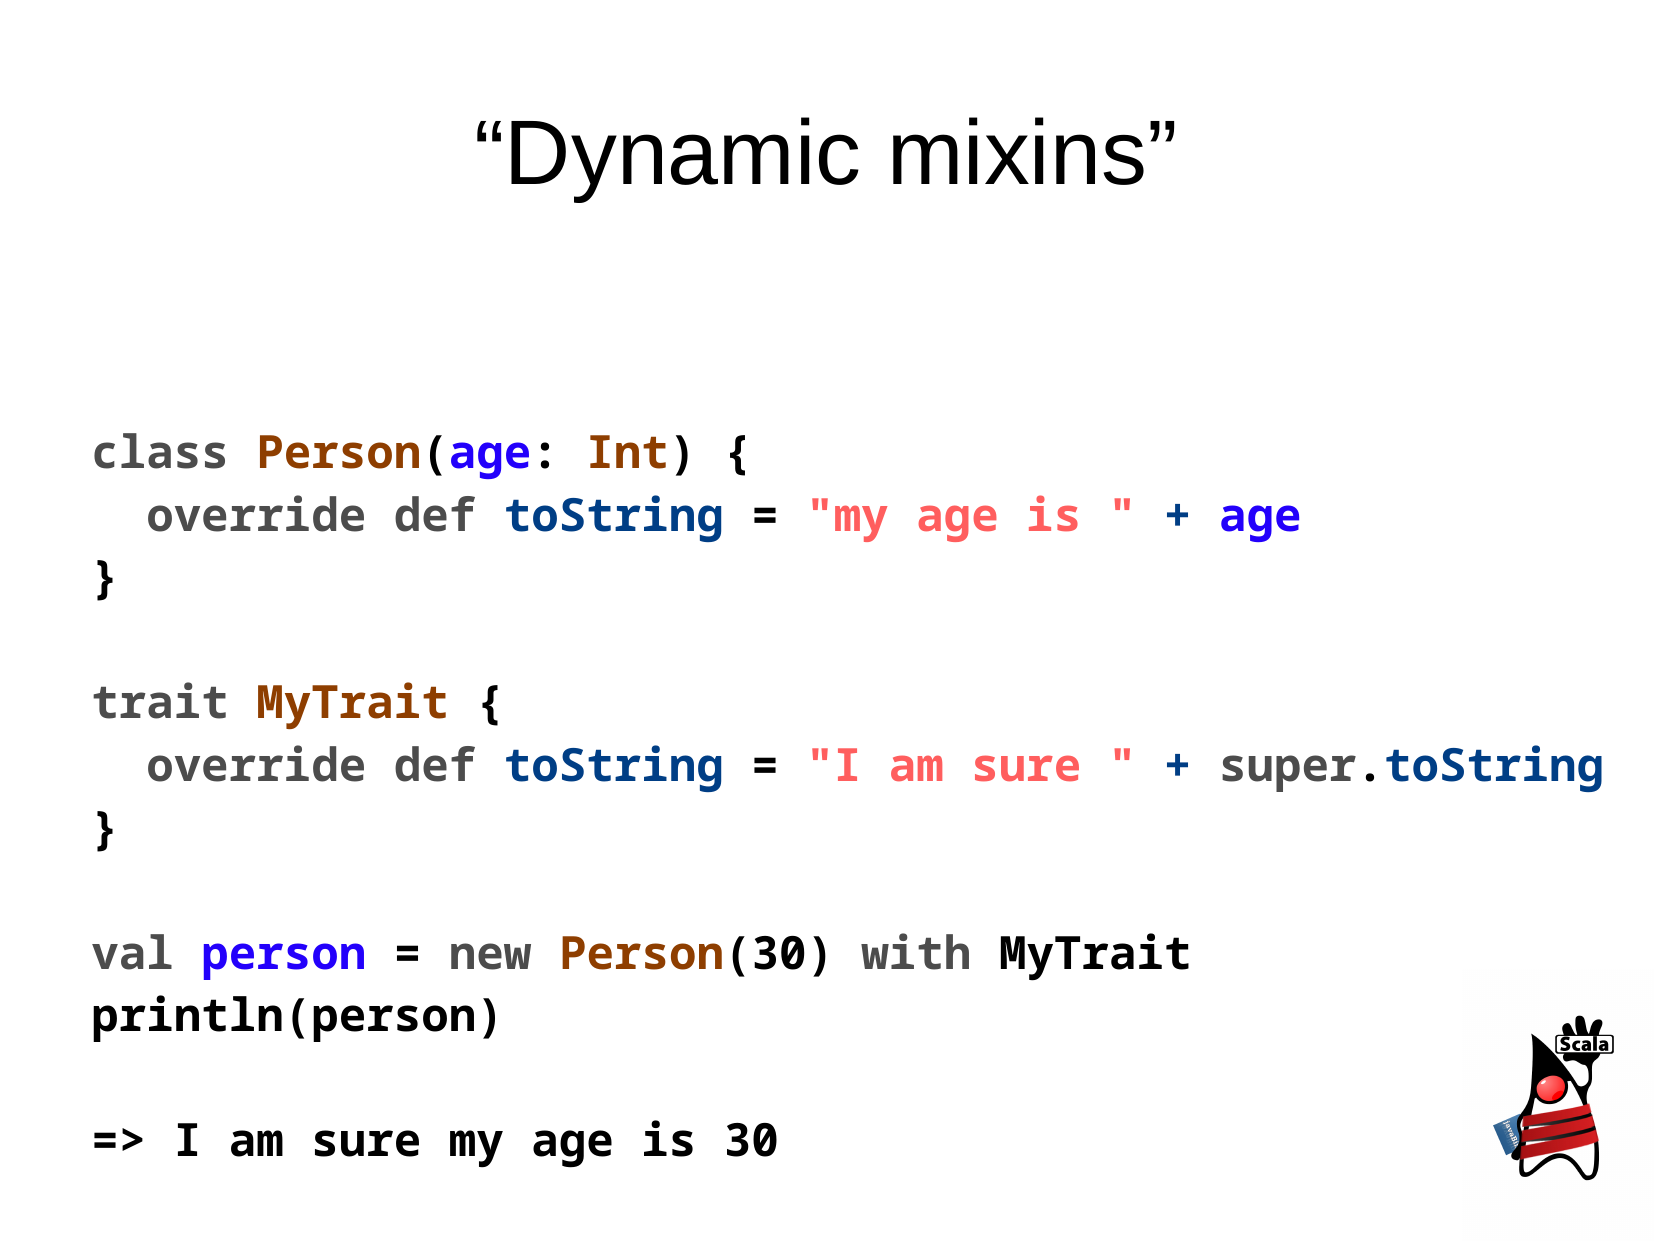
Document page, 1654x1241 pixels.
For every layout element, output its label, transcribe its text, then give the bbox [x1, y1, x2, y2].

text_box class Person(age: Int) { override def toString = "my age is " + age } trait MyTrait { override def toString = "I am sure " + super.toString } val person = new Person(30) with MyTrait println(person) => I am sure my age is 30 [76, 412, 1654, 1115]
title “Dynamic mixins” [82, 56, 1571, 250]
picture [1462, 1115, 1654, 1241]
